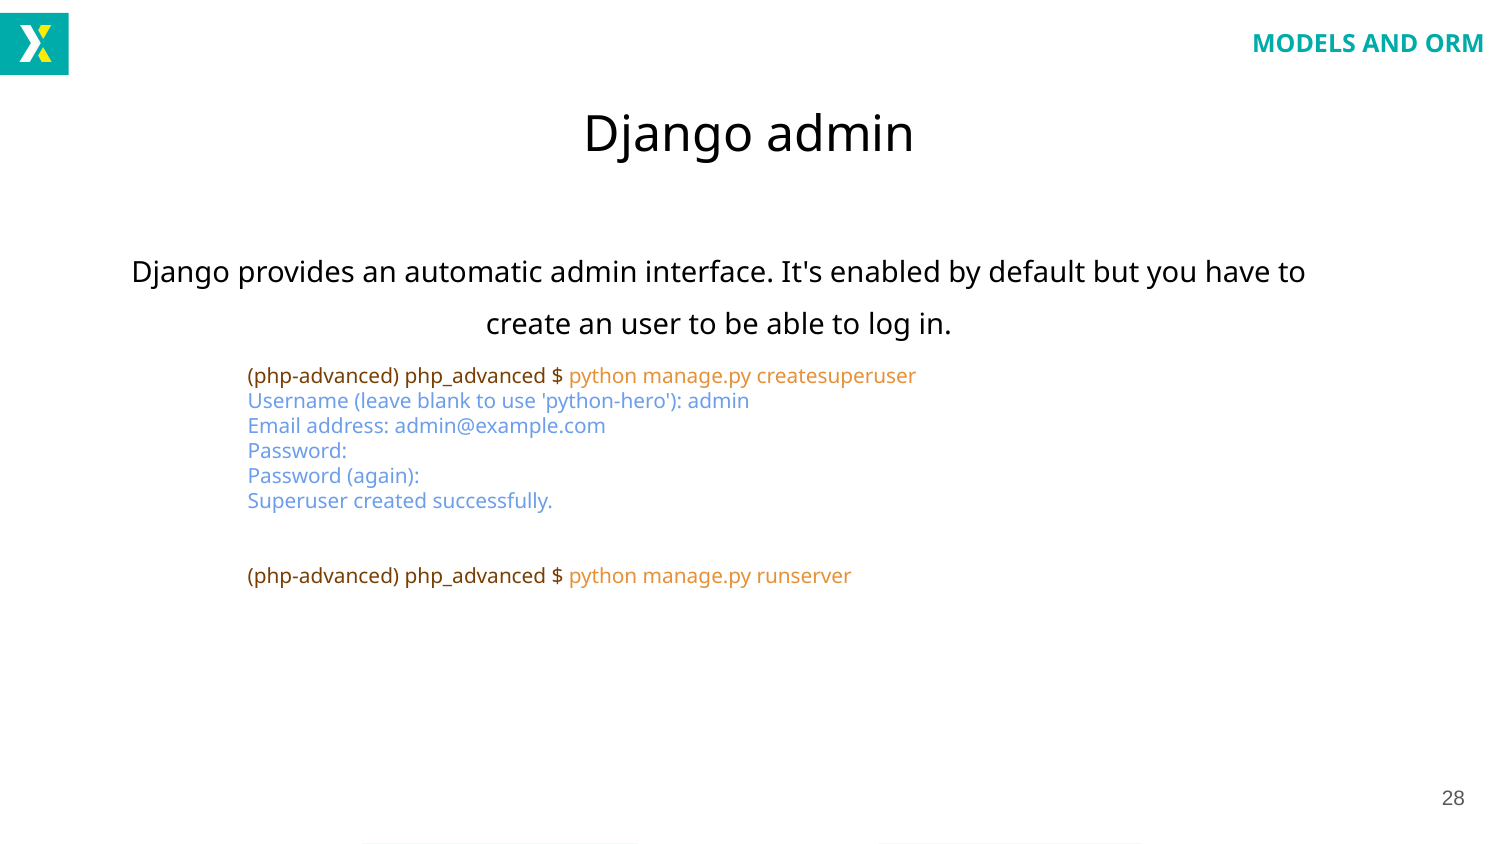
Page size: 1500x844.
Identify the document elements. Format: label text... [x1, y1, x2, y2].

picture [17, 25, 54, 62]
text_box Django provides an automatic admin interface. It's enabled by default but you have to create an user to be able to log in. [71, 220, 1367, 664]
text_box (php-advanced) php_advanced $ python manage.py createsuperuser Username (leave blank to use 'python-hero'): admin Email address: admin@example.com Password: Password (again): Superuser created successfully. (php-advanced) php_advanced $ python manage.py runserver [232, 347, 1268, 770]
text_box Django admin [115, 86, 1385, 181]
slide_number <number> [1389, 764, 1480, 830]
